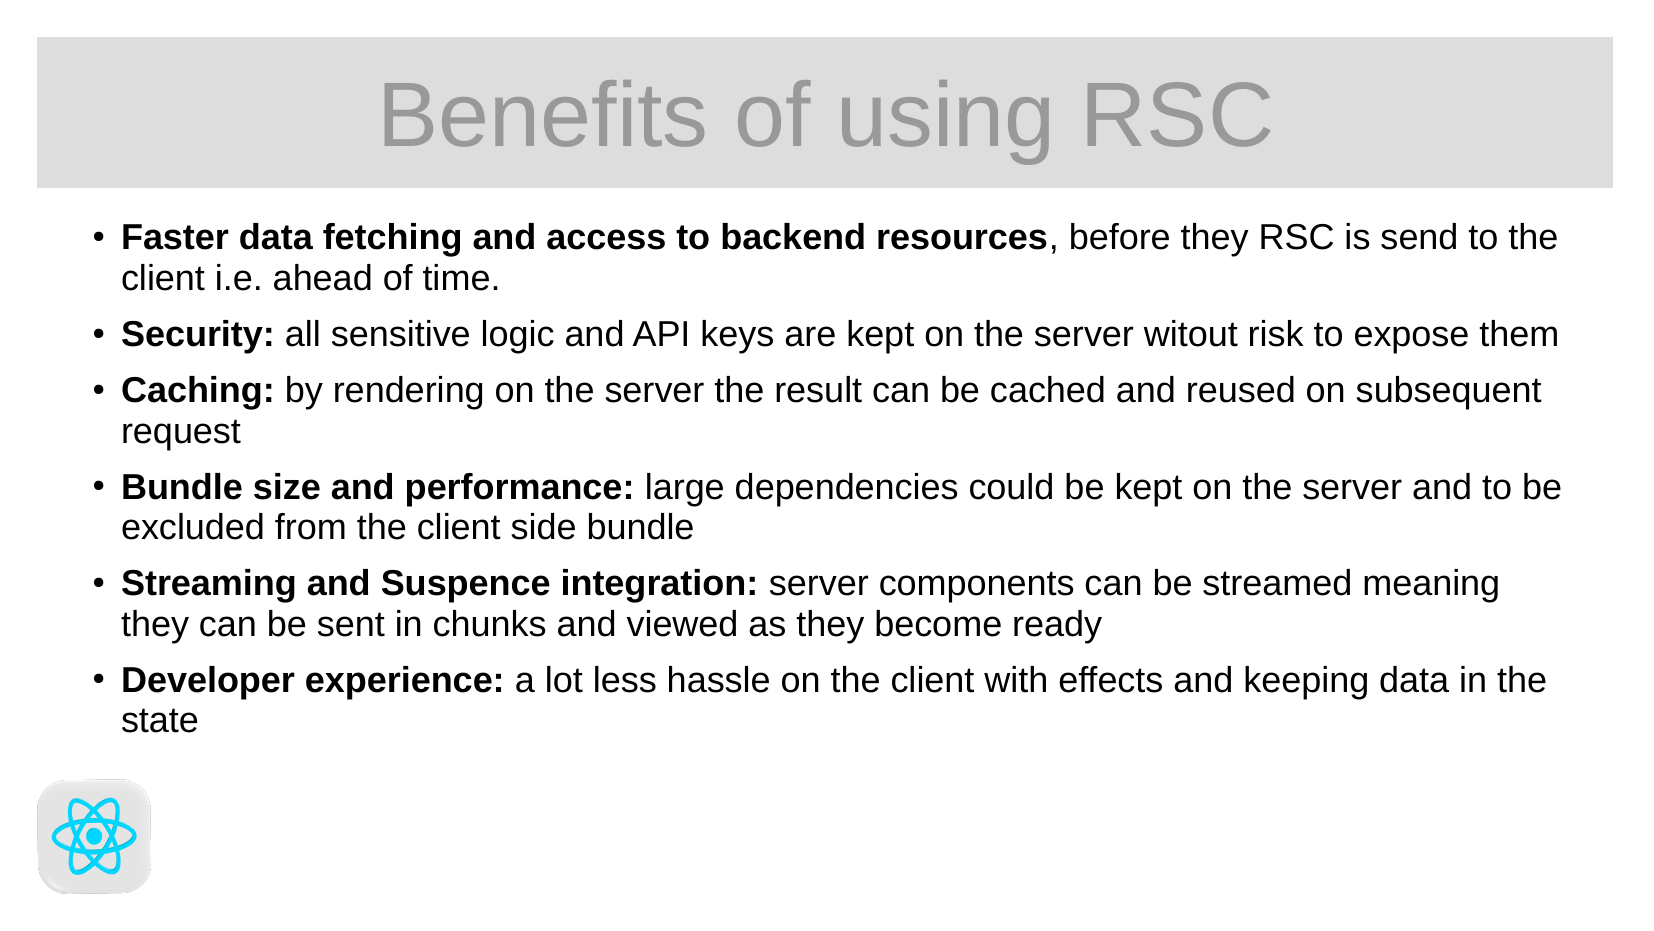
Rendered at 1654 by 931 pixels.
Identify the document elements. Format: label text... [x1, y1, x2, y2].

text_box [37, 37, 82, 188]
picture [0, 742, 188, 931]
title Benefits of using RSC [82, 37, 1571, 193]
text_box [1571, 37, 1613, 188]
list Faster data fetching and access to backend resources, before they RSC is send to the client i.e. ahead of time. Security: all sensitive logic and API keys are kept on the server witout risk to expose them Caching: by rendering on the server the result can be cached and reused on subsequent request Bundle size and performance: large dependencies could be kept on the server and to be excluded from the client side bundle Streaming and Suspence integration: server components can be streamed meaning they can be sent in chunks and viewed as they become ready Developer experience: a lot less hassle on the client with effects and keeping data in the state [82, 217, 1571, 758]
